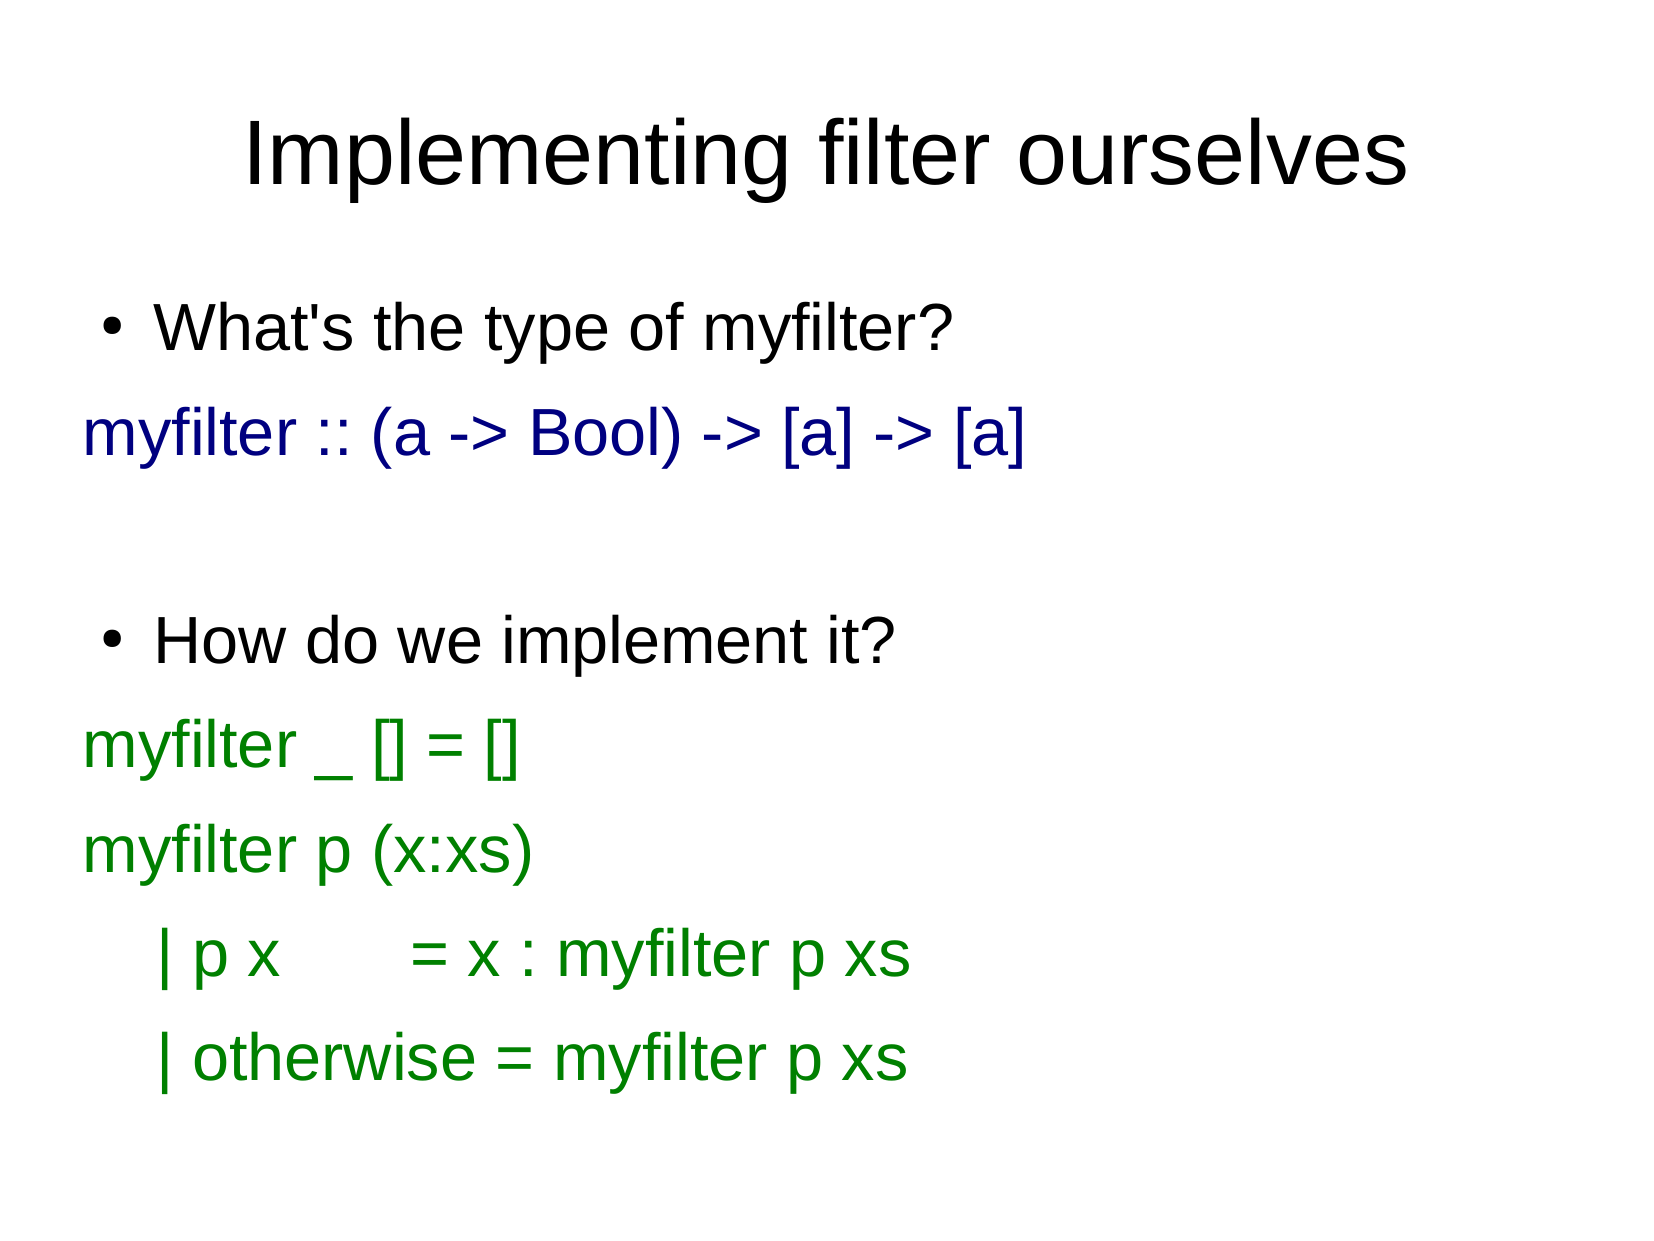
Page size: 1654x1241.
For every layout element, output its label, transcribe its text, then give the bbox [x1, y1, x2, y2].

list What's the type of myfilter? myfilter :: (a -> Bool) -> [a] -> [a] How do we implement it? myfilter _ [] = [] myfilter p (x:xs) | p x = x : myfilter p xs | otherwise = myfilter p xs [82, 290, 1571, 1096]
title Implementing filter ourselves [82, 56, 1571, 250]
